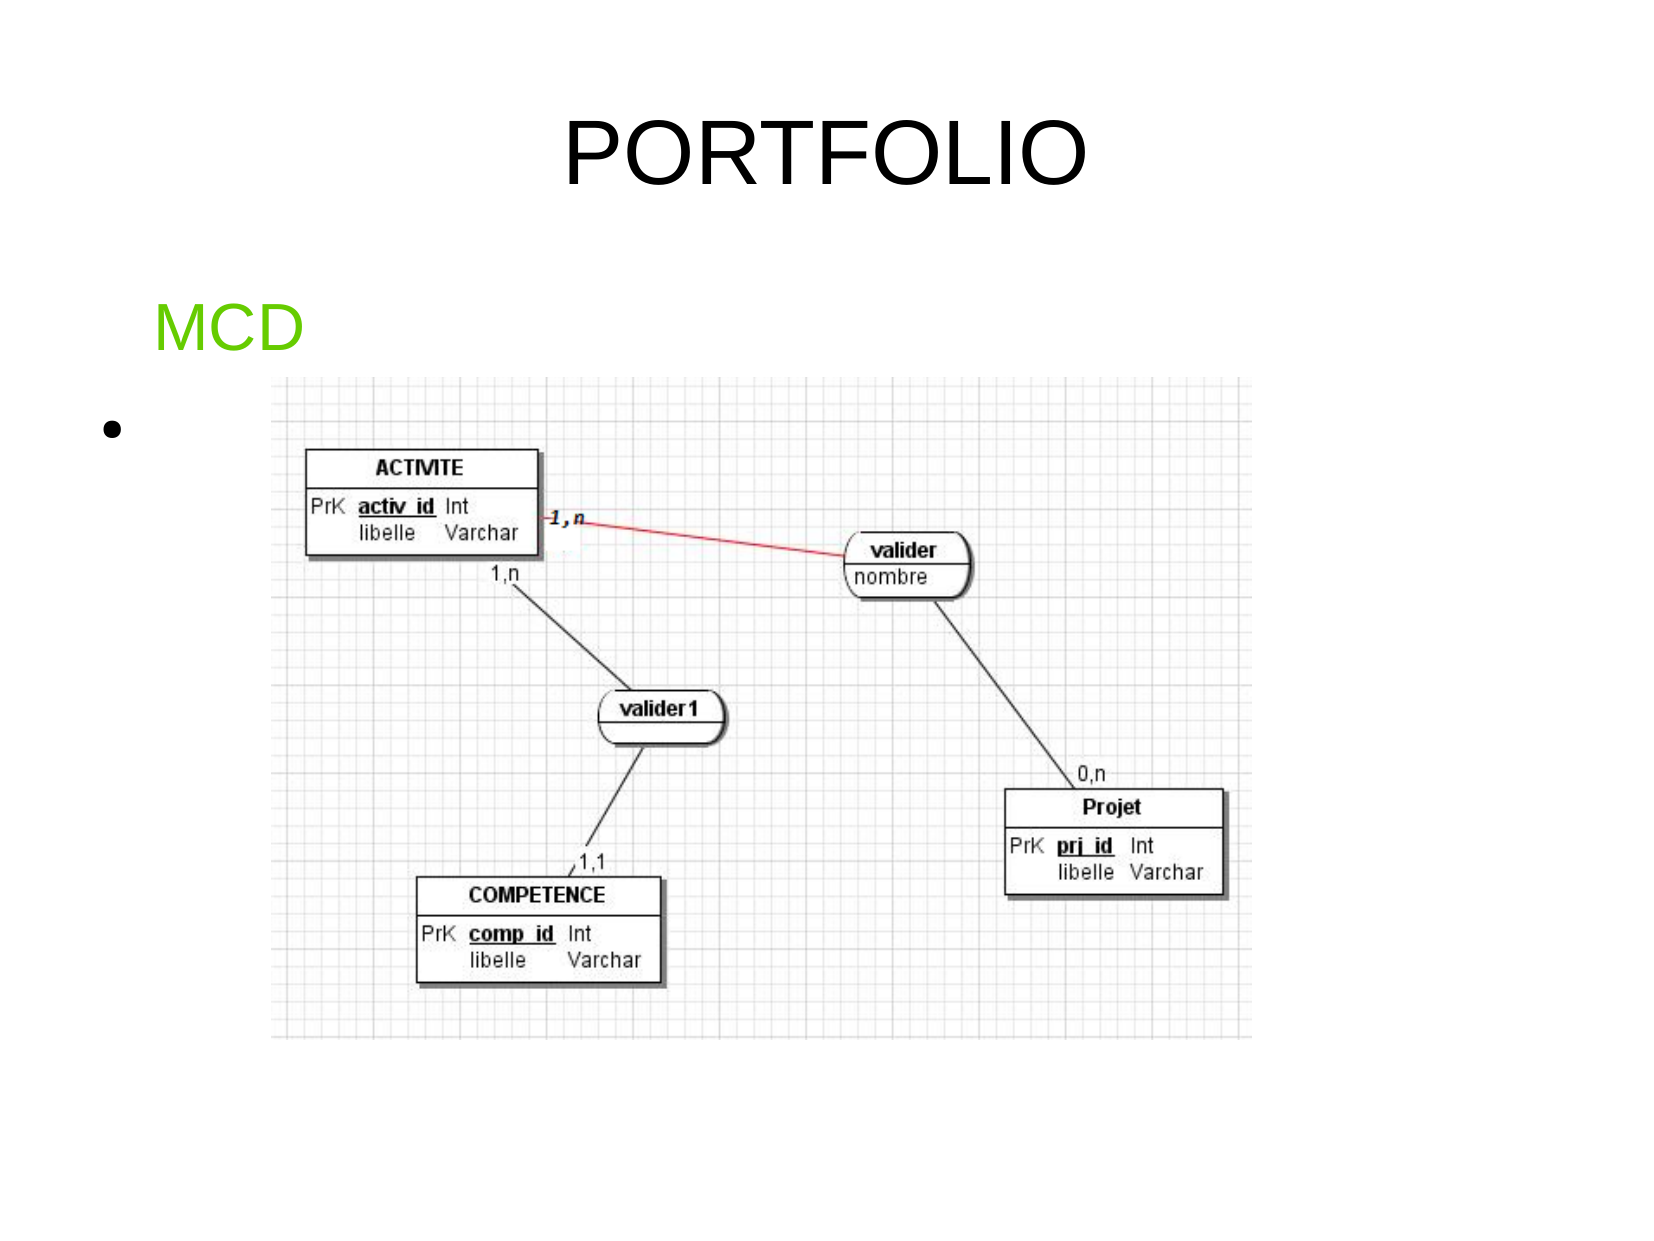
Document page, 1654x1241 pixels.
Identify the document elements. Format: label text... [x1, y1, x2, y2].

title PORTFOLIO [82, 49, 1571, 257]
list MCD [82, 290, 1571, 1010]
picture [271, 377, 1252, 1040]
